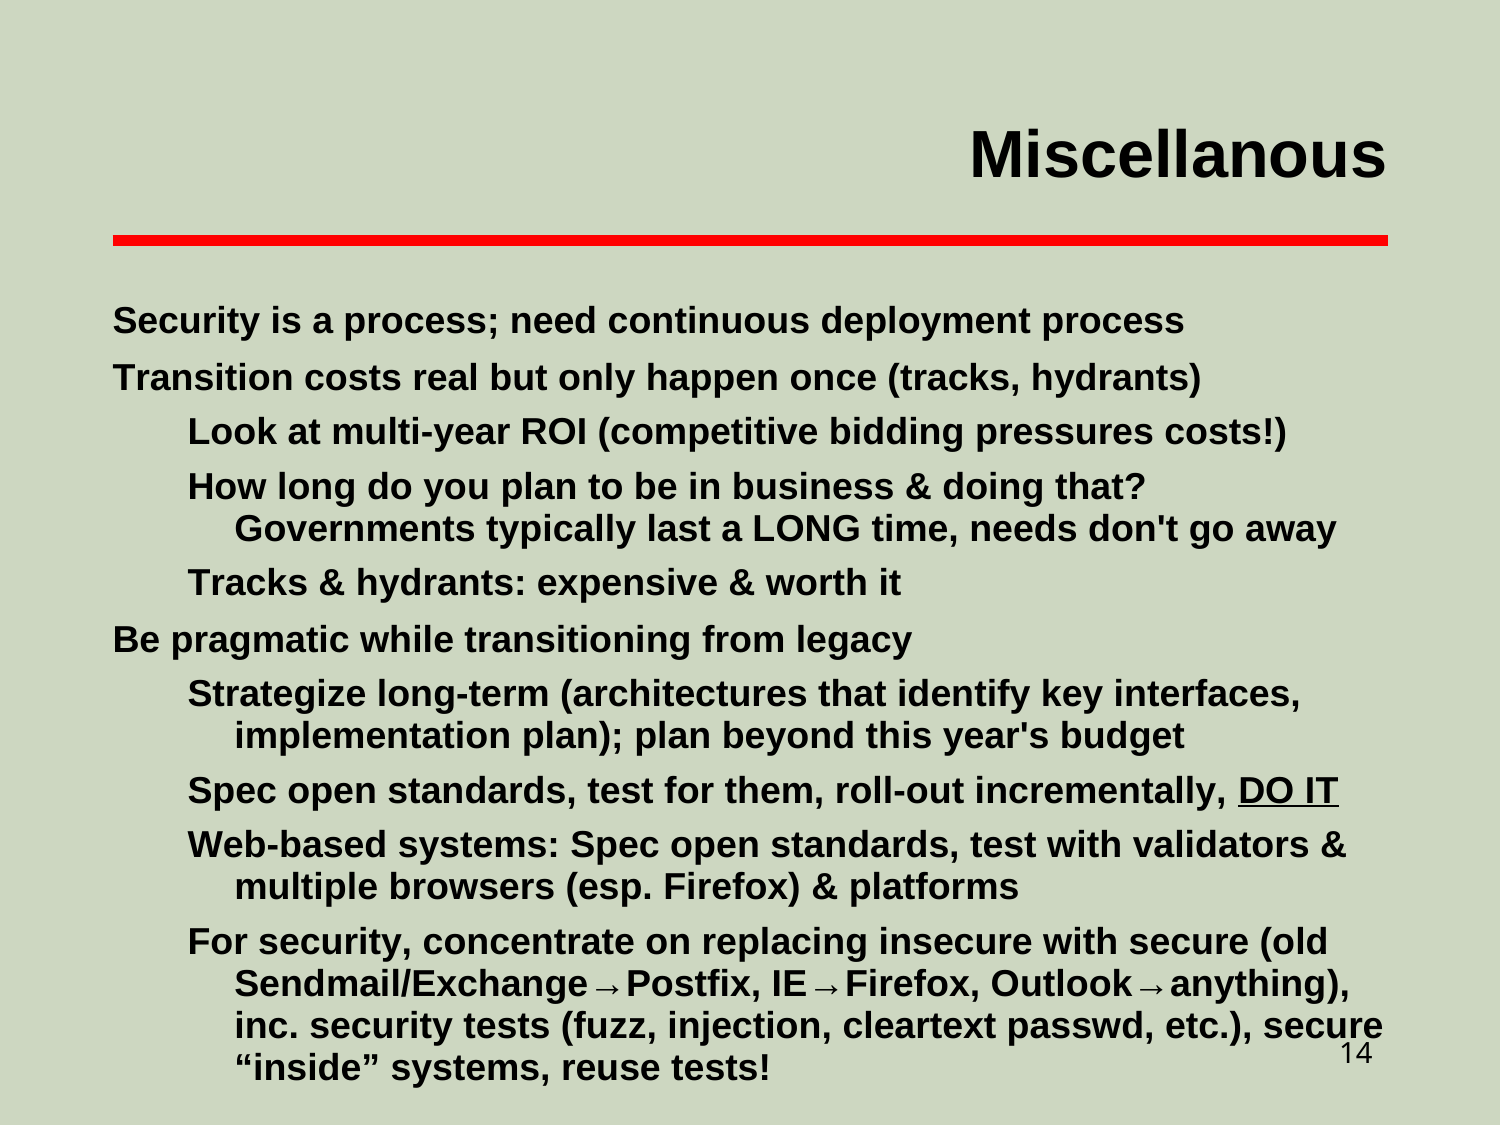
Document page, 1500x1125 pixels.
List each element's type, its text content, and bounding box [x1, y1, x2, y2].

title Miscellanous [337, 85, 1388, 224]
list Security is a process; need continuous deployment process Transition costs real but only happen once (tracks, hydrants) Look at multi-year ROI (competitive bidding pressures costs!) How long do you plan to be in business & doing that? Governments typically last a LONG time, needs don't go away Tracks & hydrants: expensive & worth it Be pragmatic while transitioning from legacy Strategize long-term (architectures that identify key interfaces, implementation plan); plan beyond this year's budget Spec open standards, test for them, roll-out incrementally, DO IT Web-based systems: Spec open standards, test with validators & multiple browsers (esp. Firefox) & platforms For security, concentrate on replacing insecure with secure (old Sendmail/Exchange→Postfix, IE→Firefox, Outlook→anything), inc. security tests (fuzz, injection, cleartext passwd, etc.), secure “inside” systems, reuse tests! [112, 299, 1388, 1111]
